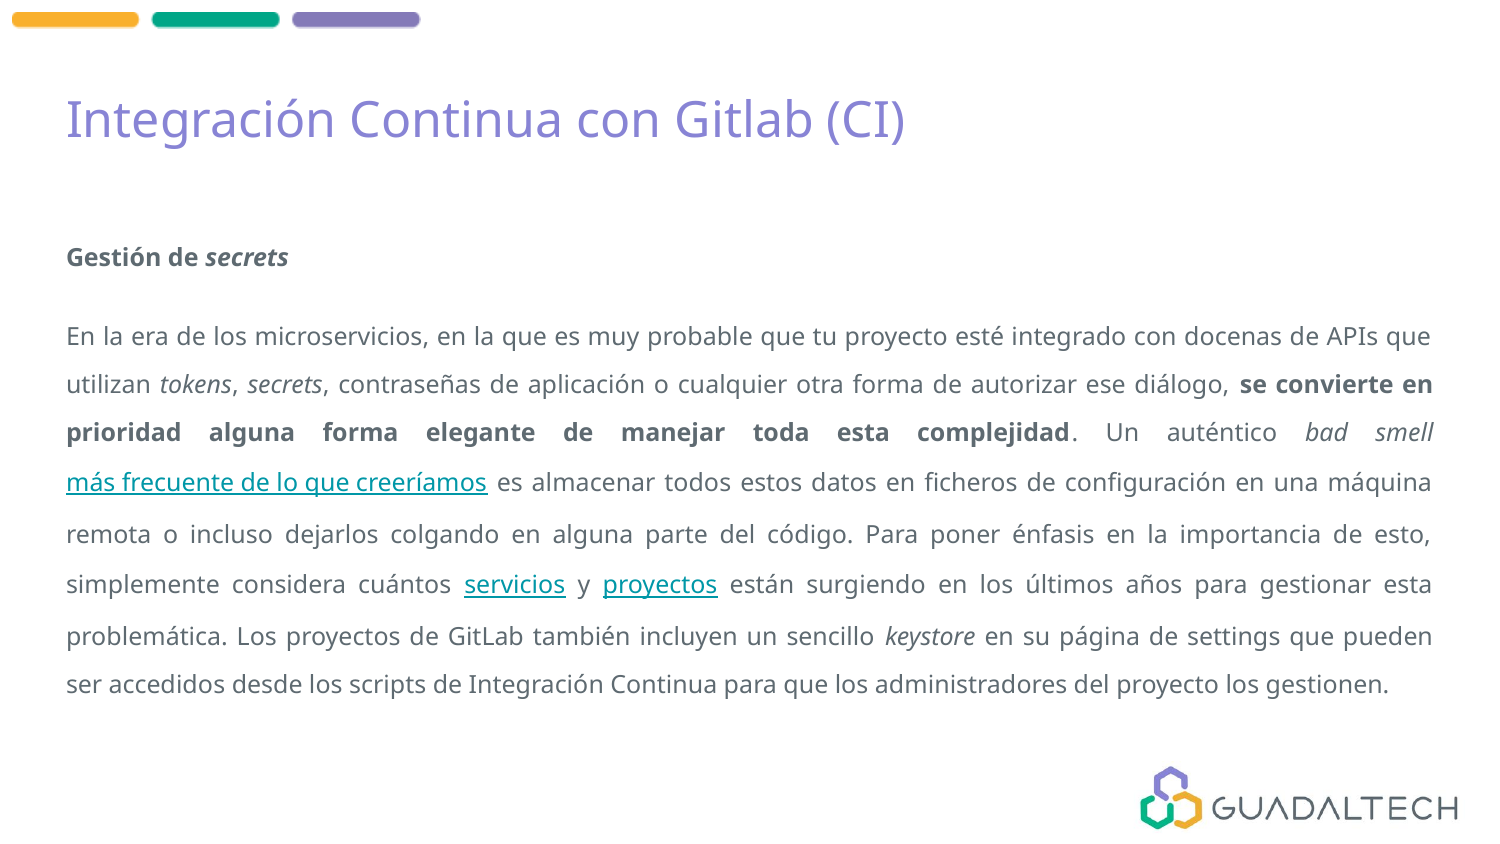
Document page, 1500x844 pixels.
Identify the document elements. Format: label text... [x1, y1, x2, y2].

picture [1124, 761, 1473, 834]
picture [12, 12, 421, 29]
list Gestión de secrets En la era de los microservicios, en la que es muy probable que tu proyecto esté integrado con docenas de APIs que utilizan tokens, secrets, contraseñas de aplicación o cualquier otra forma de autorizar ese diálogo, se convierte en prioridad alguna forma elegante de manejar toda esta complejidad. Un auténtico bad smell más frecuente de lo que creeríamos es almacenar todos estos datos en ficheros de configuración en una máquina remota o incluso dejarlos colgando en alguna parte del código. Para poner énfasis en la importancia de esto, simplemente considera cuántos servicios y proyectos están surgiendo en los últimos años para gestionar esta problemática. Los proyectos de GitLab también incluyen un sencillo keystore en su página de settings que pueden ser accedidos desde los scripts de Integración Continua para que los administradores del proyecto los gestionen. [51, 221, 1449, 783]
title Integración Continua con Gitlab (CI) [51, 72, 1449, 167]
